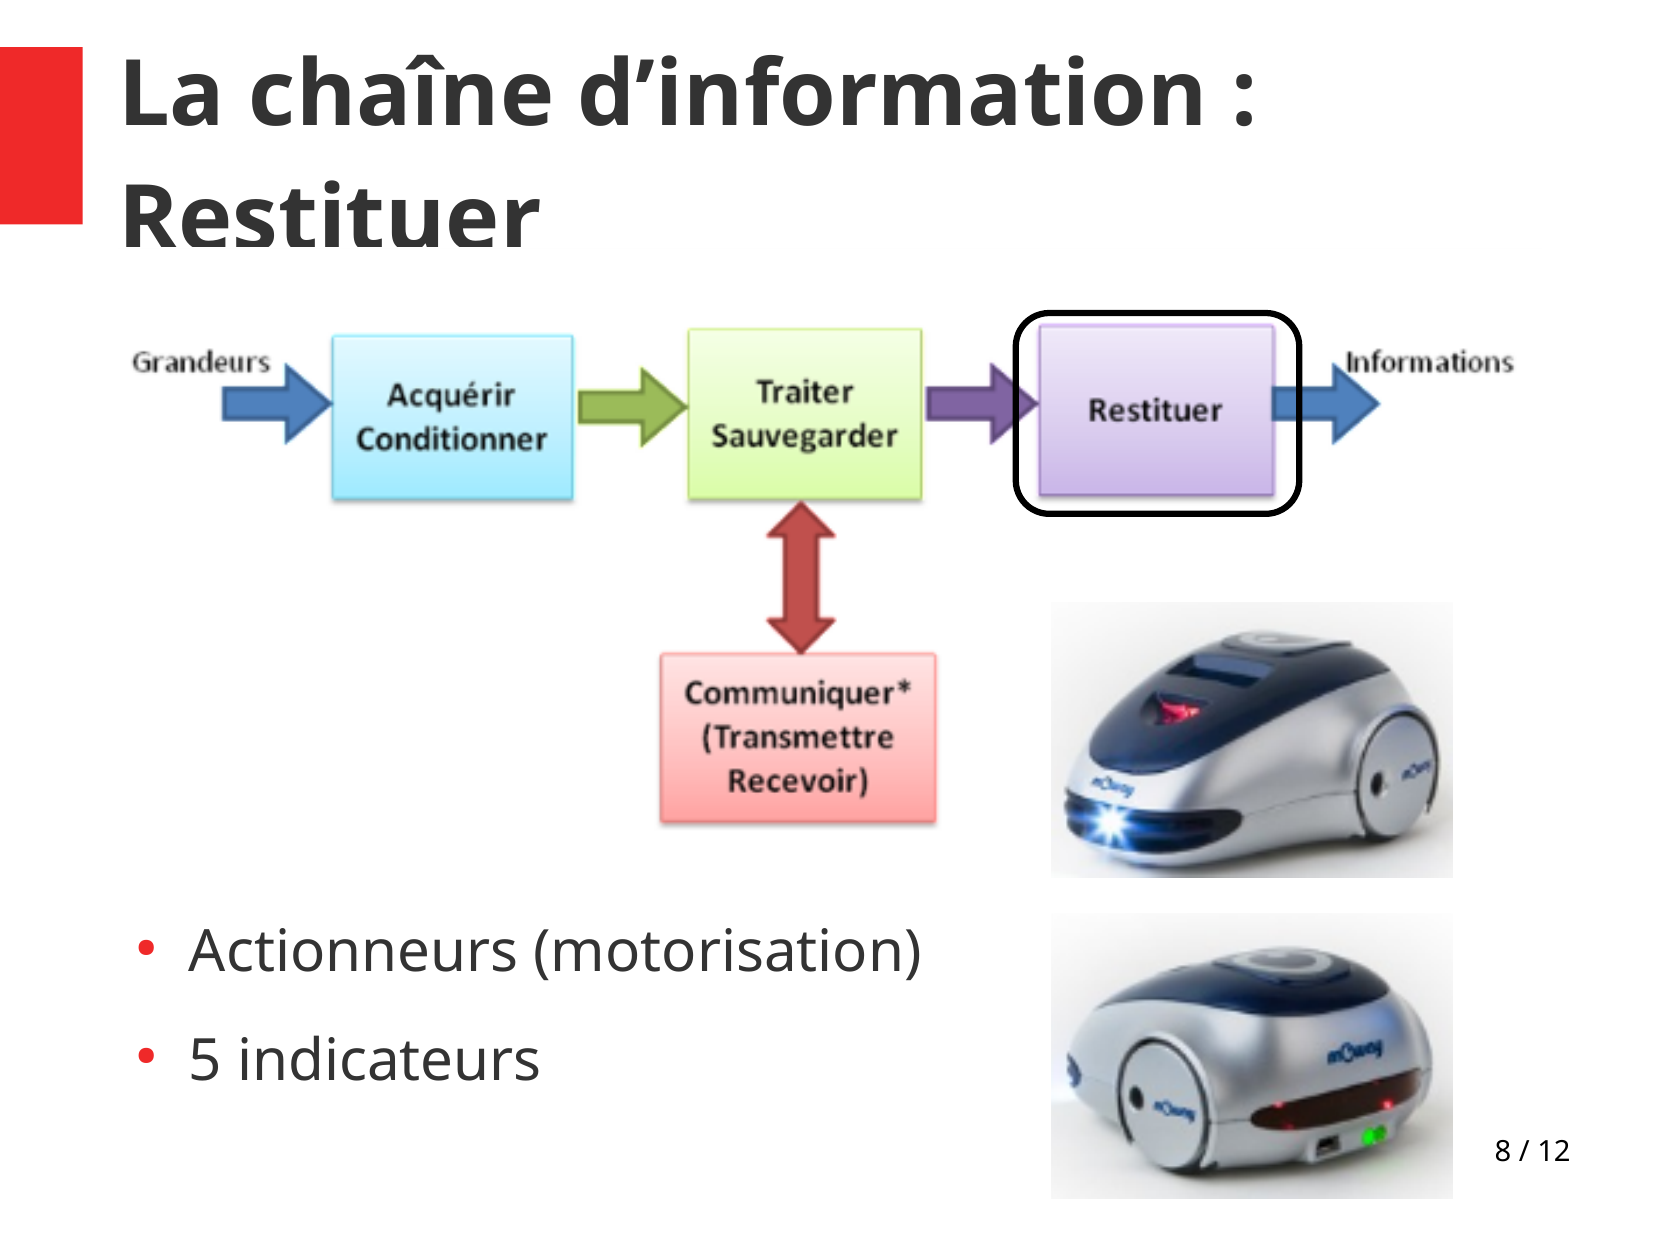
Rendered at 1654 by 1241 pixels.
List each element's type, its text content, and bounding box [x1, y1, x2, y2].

title La chaîne d’information : Restituer [118, 45, 1571, 260]
picture [118, 247, 1542, 878]
list Actionneurs (motorisation) 5 indicateurs [118, 909, 1028, 1074]
picture [1051, 913, 1453, 1199]
